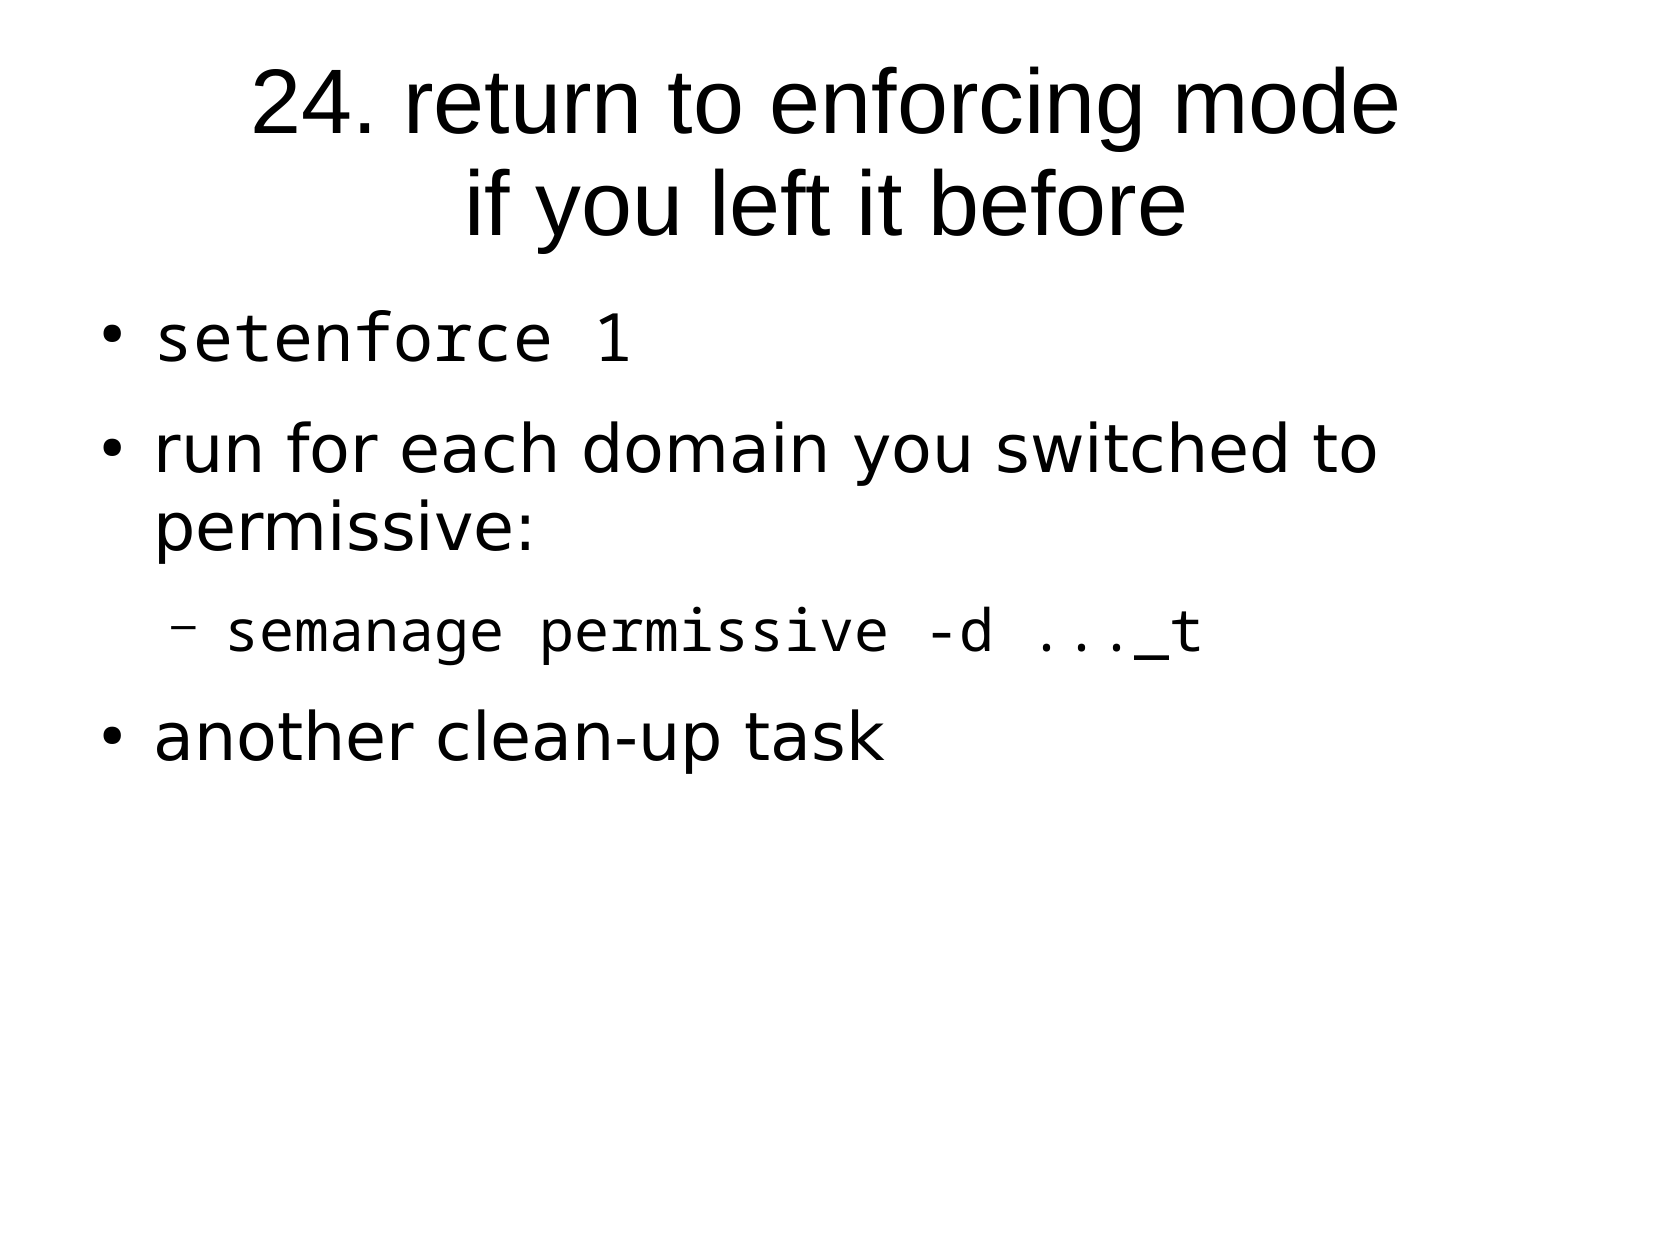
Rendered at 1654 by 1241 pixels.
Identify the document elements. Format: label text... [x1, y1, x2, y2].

title 24. return to enforcing mode if you left it before [82, 49, 1571, 257]
list setenforce 1 run for each domain you switched to permissive: semanage permissive -d ..._t another clean-up task [82, 290, 1571, 1010]
